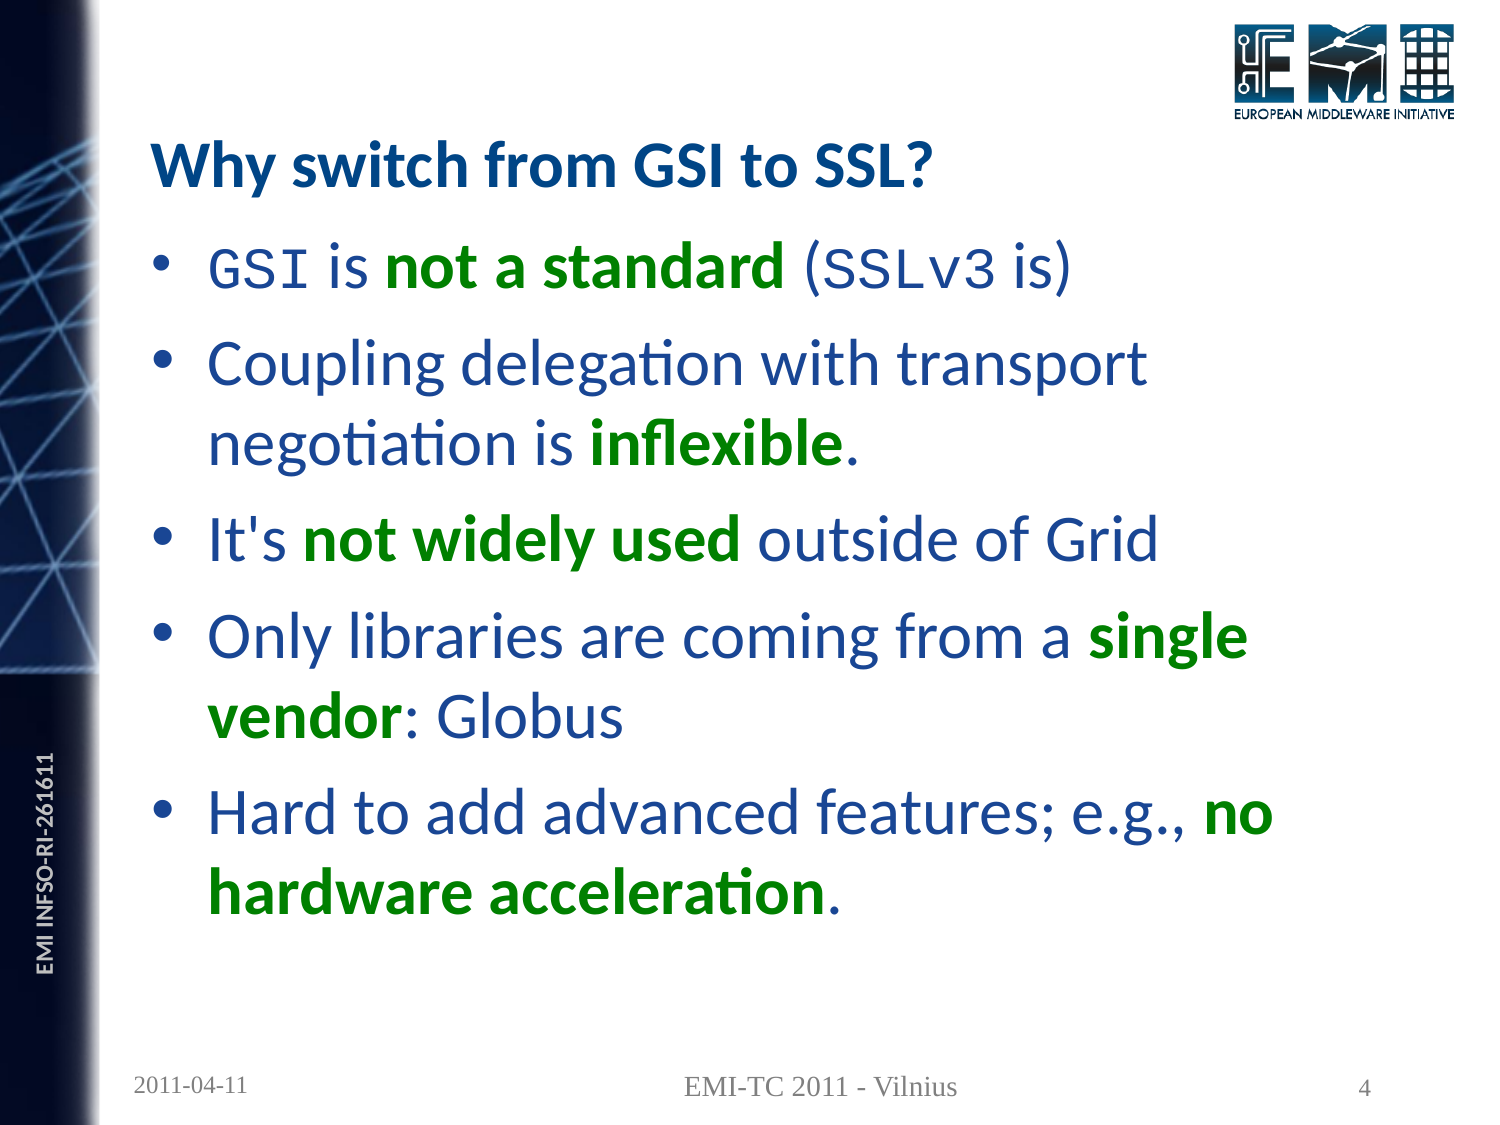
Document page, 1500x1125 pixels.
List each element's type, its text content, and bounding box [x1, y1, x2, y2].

picture [0, 0, 111, 1125]
title Why switch from GSI to SSL? [150, 115, 1500, 207]
picture [1185, 8, 1500, 115]
list GSI is not a standard (SSLv3 is) Coupling delegation with transport negotiation is inflexible. It's not widely used outside of Grid Only libraries are coming from a single vendor: Globus Hard to add advanced features; e.g., no hardware acceleration. [151, 221, 1388, 1063]
